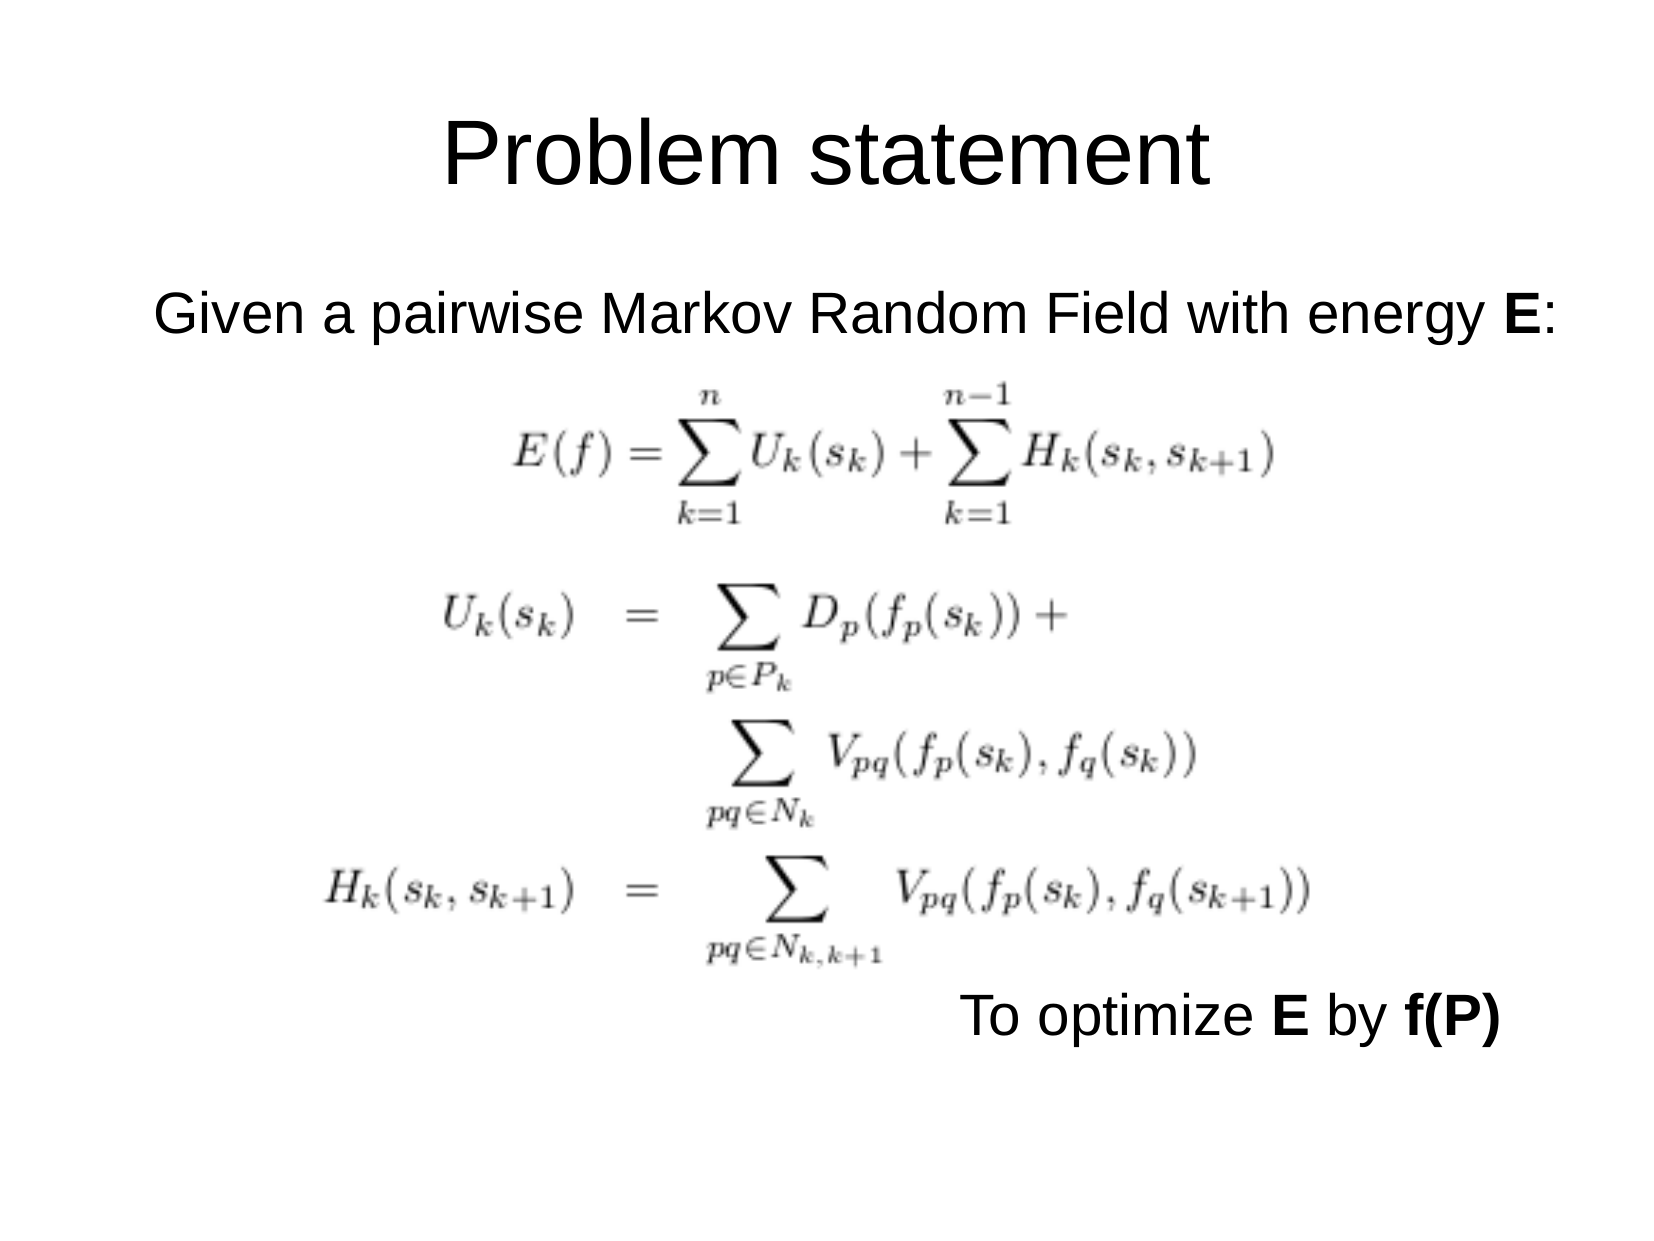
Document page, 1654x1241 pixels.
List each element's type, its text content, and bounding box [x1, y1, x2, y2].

picture [475, 359, 1305, 548]
text_box To optimize E by f(P) [945, 975, 1546, 1056]
title Problem statement [82, 49, 1571, 257]
picture [298, 553, 1324, 987]
list Given a pairwise Markov Random Field with energy E: [82, 280, 1606, 392]
